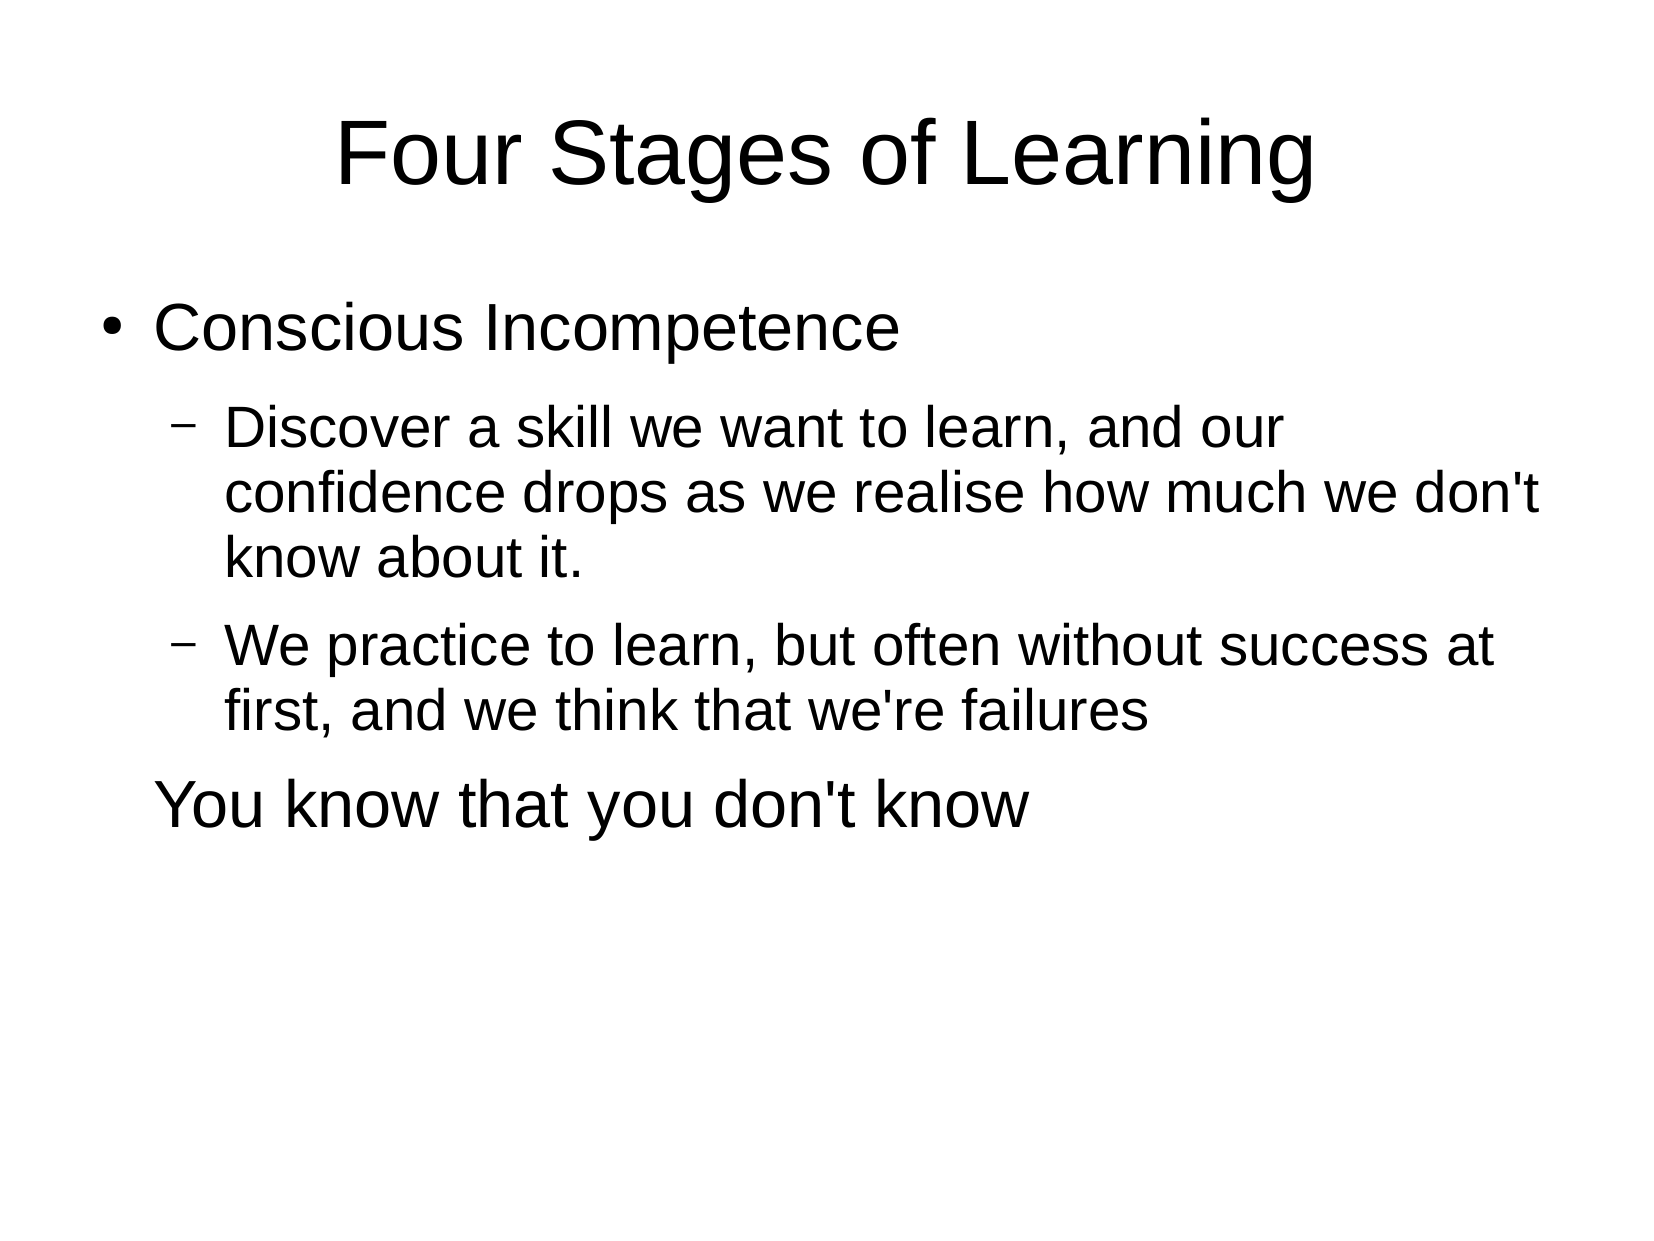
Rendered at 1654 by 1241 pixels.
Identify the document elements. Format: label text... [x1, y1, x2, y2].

title Four Stages of Learning [82, 49, 1571, 257]
list Conscious Incompetence Discover a skill we want to learn, and our confidence drops as we realise how much we don't know about it. We practice to learn, but often without success at first, and we think that we're failures You know that you don't know [82, 290, 1571, 1109]
